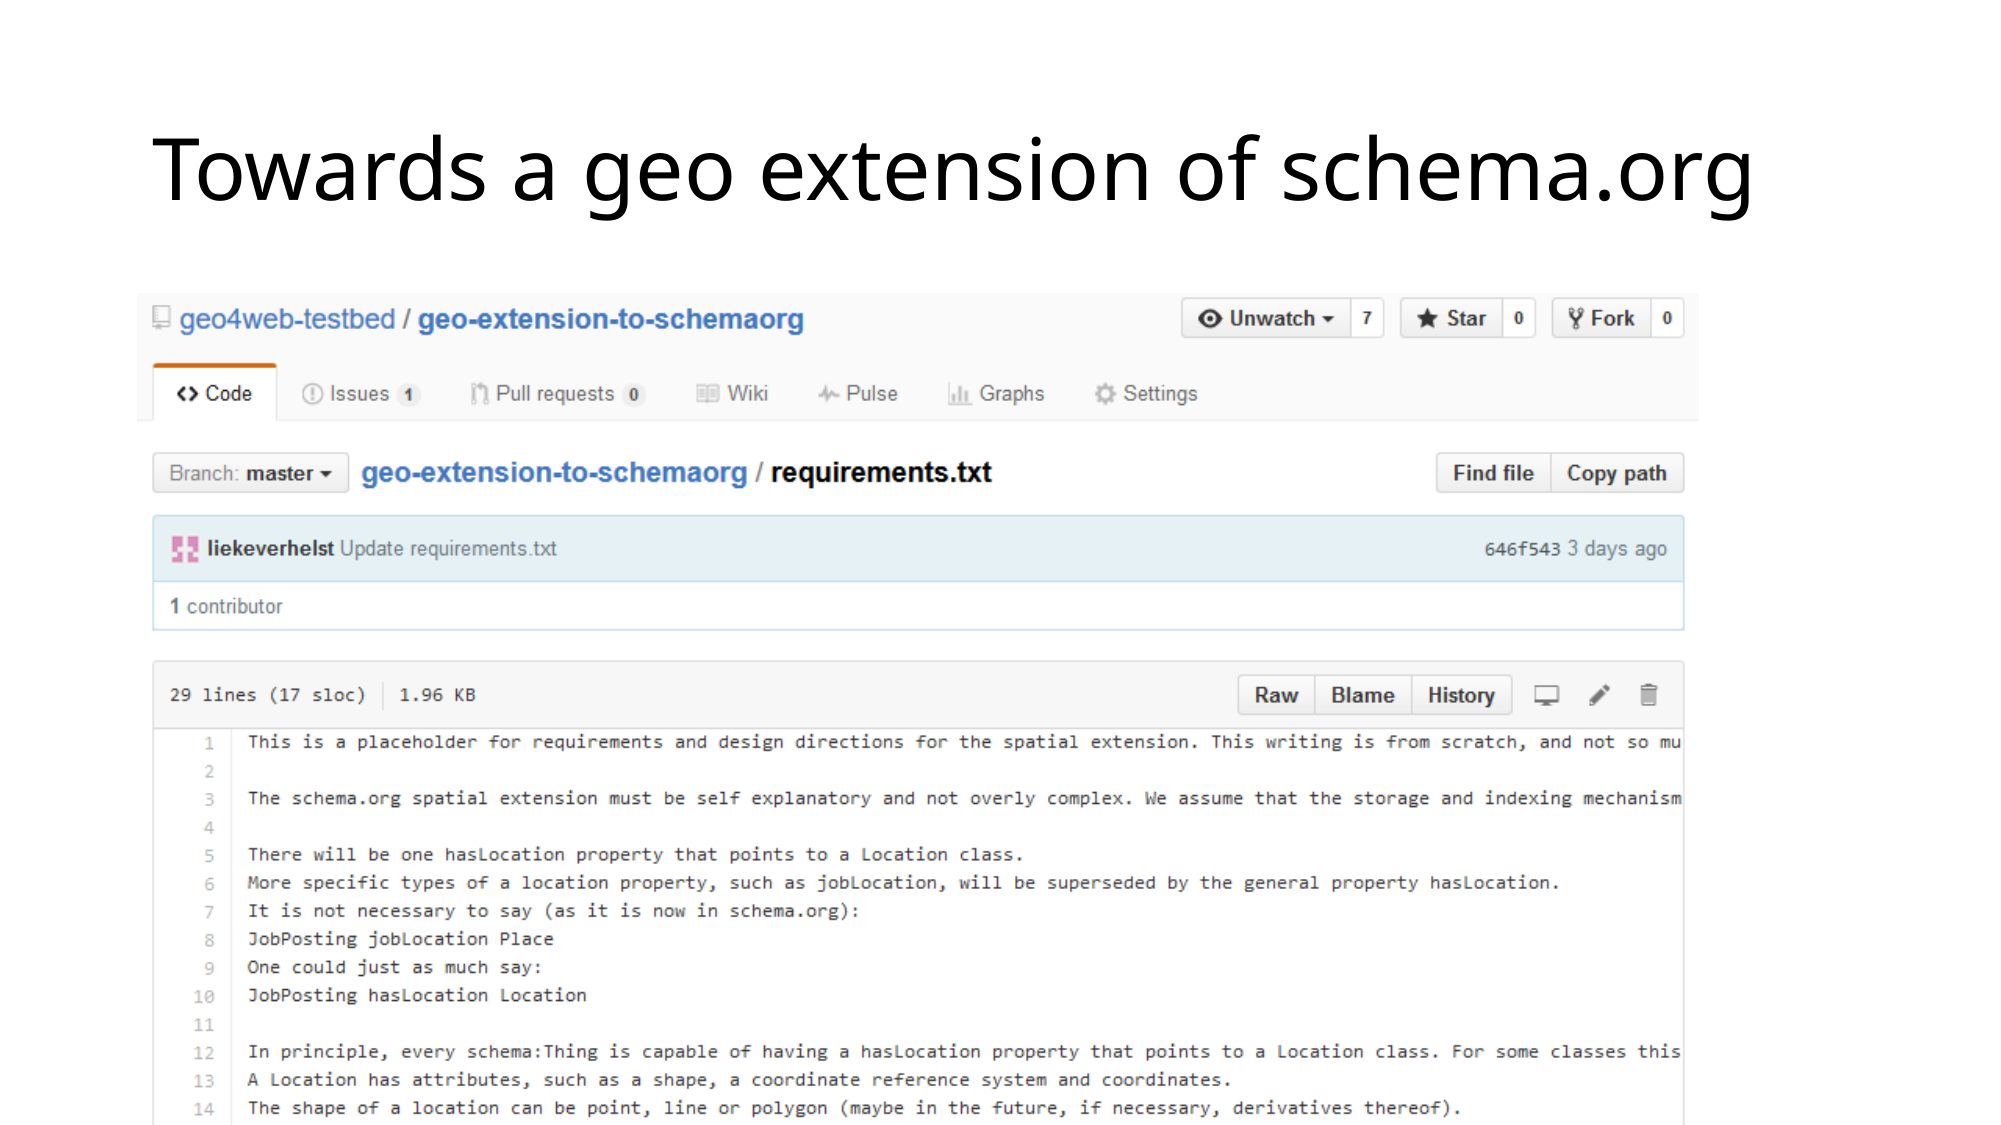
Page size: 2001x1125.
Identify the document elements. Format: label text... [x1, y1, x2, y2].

title Towards a geo extension of schema.org [137, 59, 1863, 278]
picture [137, 293, 1699, 1125]
